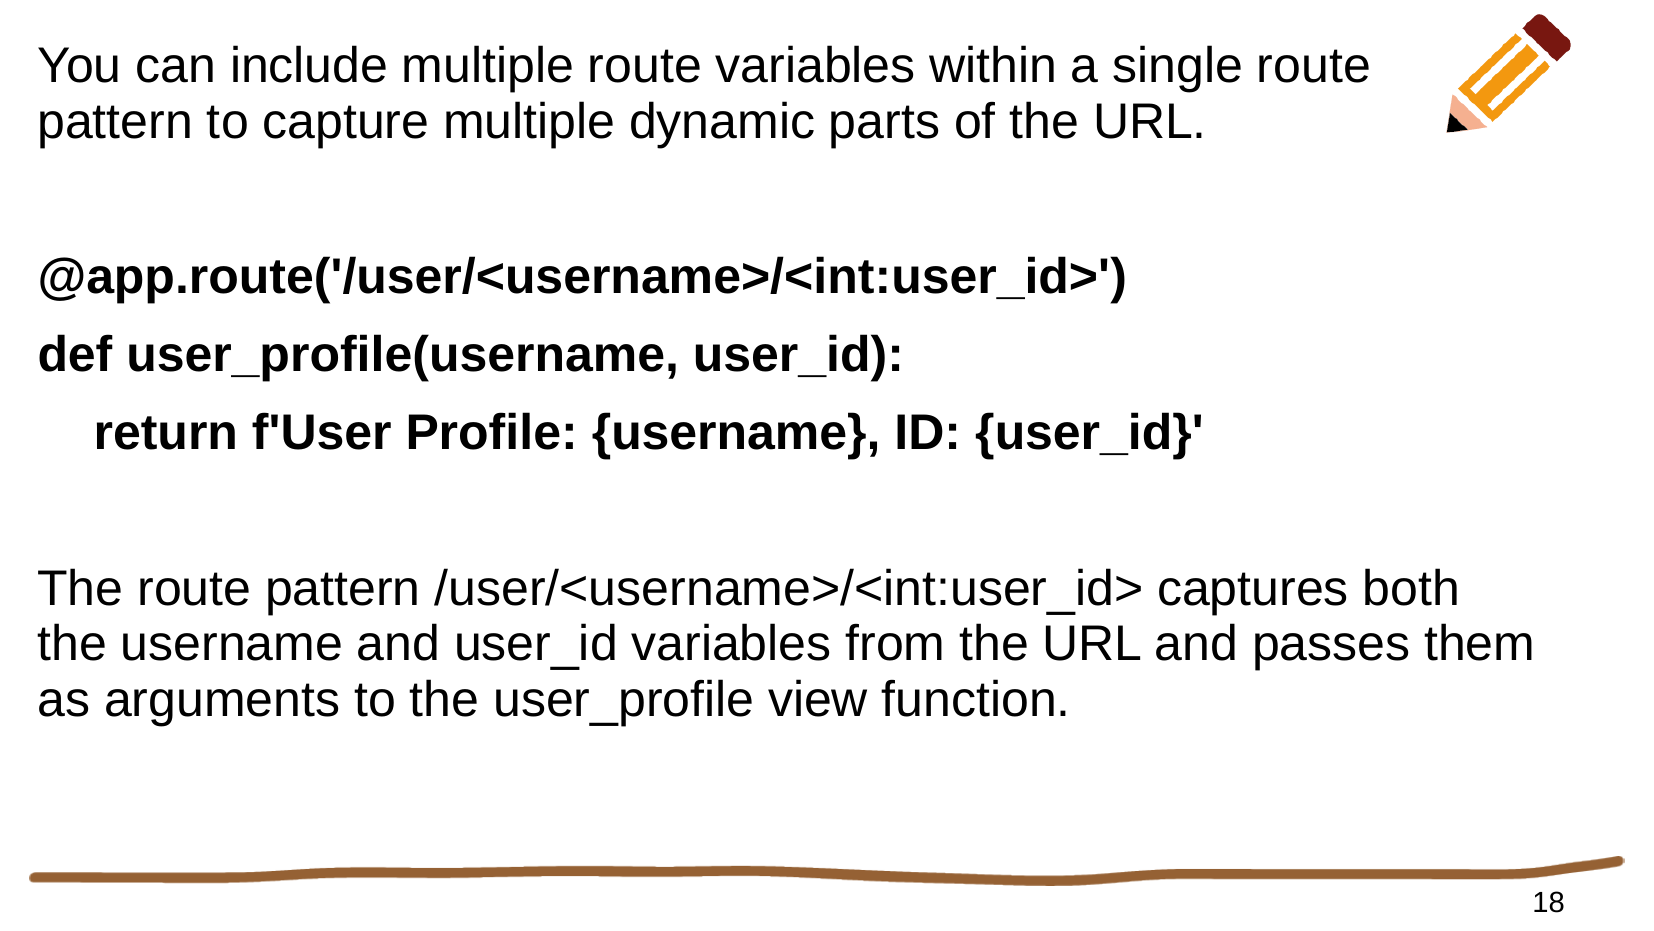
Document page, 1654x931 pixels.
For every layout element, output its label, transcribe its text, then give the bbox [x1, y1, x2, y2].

picture [1446, 14, 1571, 133]
picture [29, 856, 1625, 886]
list You can include multiple route variables within a single route pattern to capture multiple dynamic parts of the URL. @app.route('/user/<username>/<int:user_id>') def user_profile(username, user_id): return f'User Profile: {username}, ID: {user_id}' The route pattern /user/<username>/<int:user_id> captures both the username and user_id variables from the URL and passes them as arguments to the user_profile view function. [37, 37, 1538, 857]
